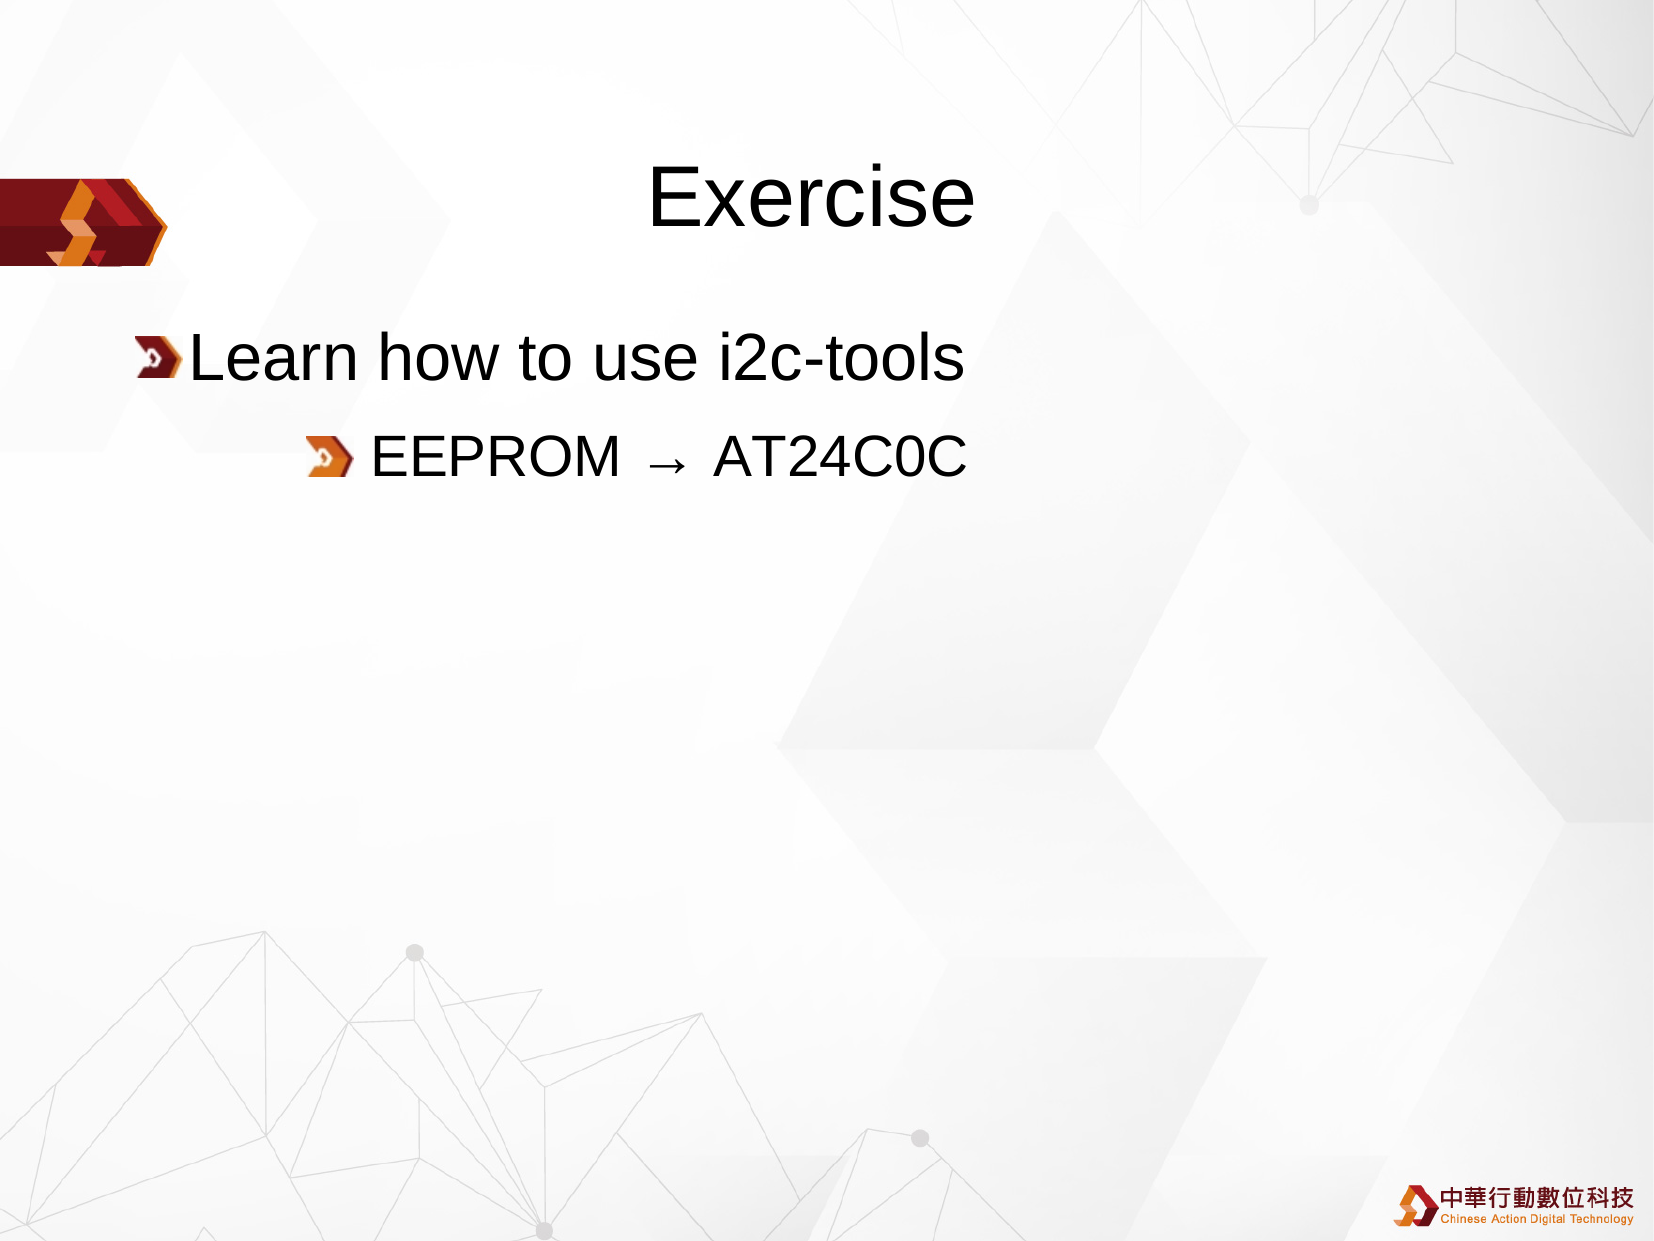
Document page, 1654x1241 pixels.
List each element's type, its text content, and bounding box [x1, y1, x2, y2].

picture [0, 0, 1654, 1241]
title Exercise [118, 112, 1506, 281]
list Learn how to use i2c-tools EEPROM → AT24C0C [118, 319, 1571, 1039]
